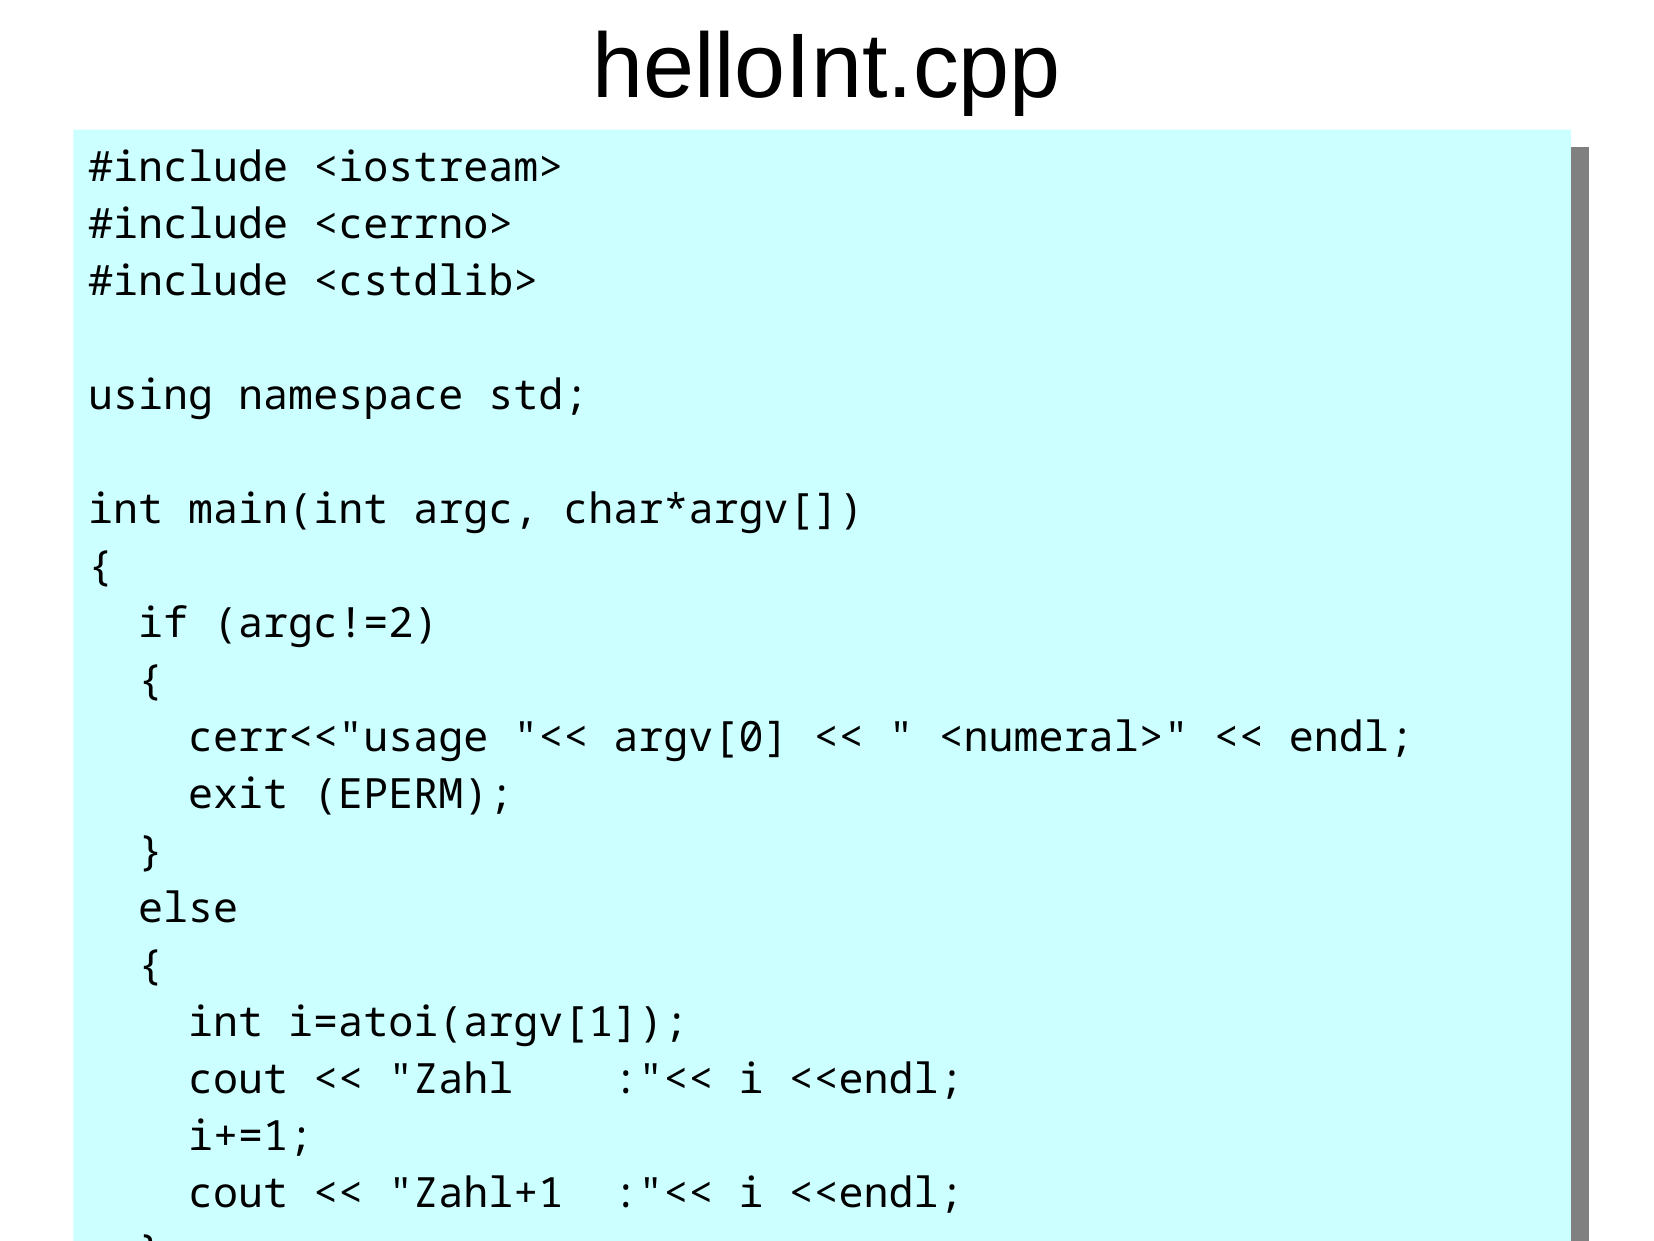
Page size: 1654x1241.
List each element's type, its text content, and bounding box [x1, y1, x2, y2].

title helloInt.cpp [82, 2, 1571, 129]
text_box #include <iostream> #include <cerrno> #include <cstdlib> using namespace std; int main(int argc, char*argv[]) { if (argc!=2) { cerr<<"usage "<< argv[0] << " <numeral>" << endl; exit (EPERM); } else { int i=atoi(argv[1]); cout << "Zahl :"<< i <<endl; i+=1; cout << "Zahl+1 :"<< i <<endl; } return 0; } [73, 129, 1571, 1213]
